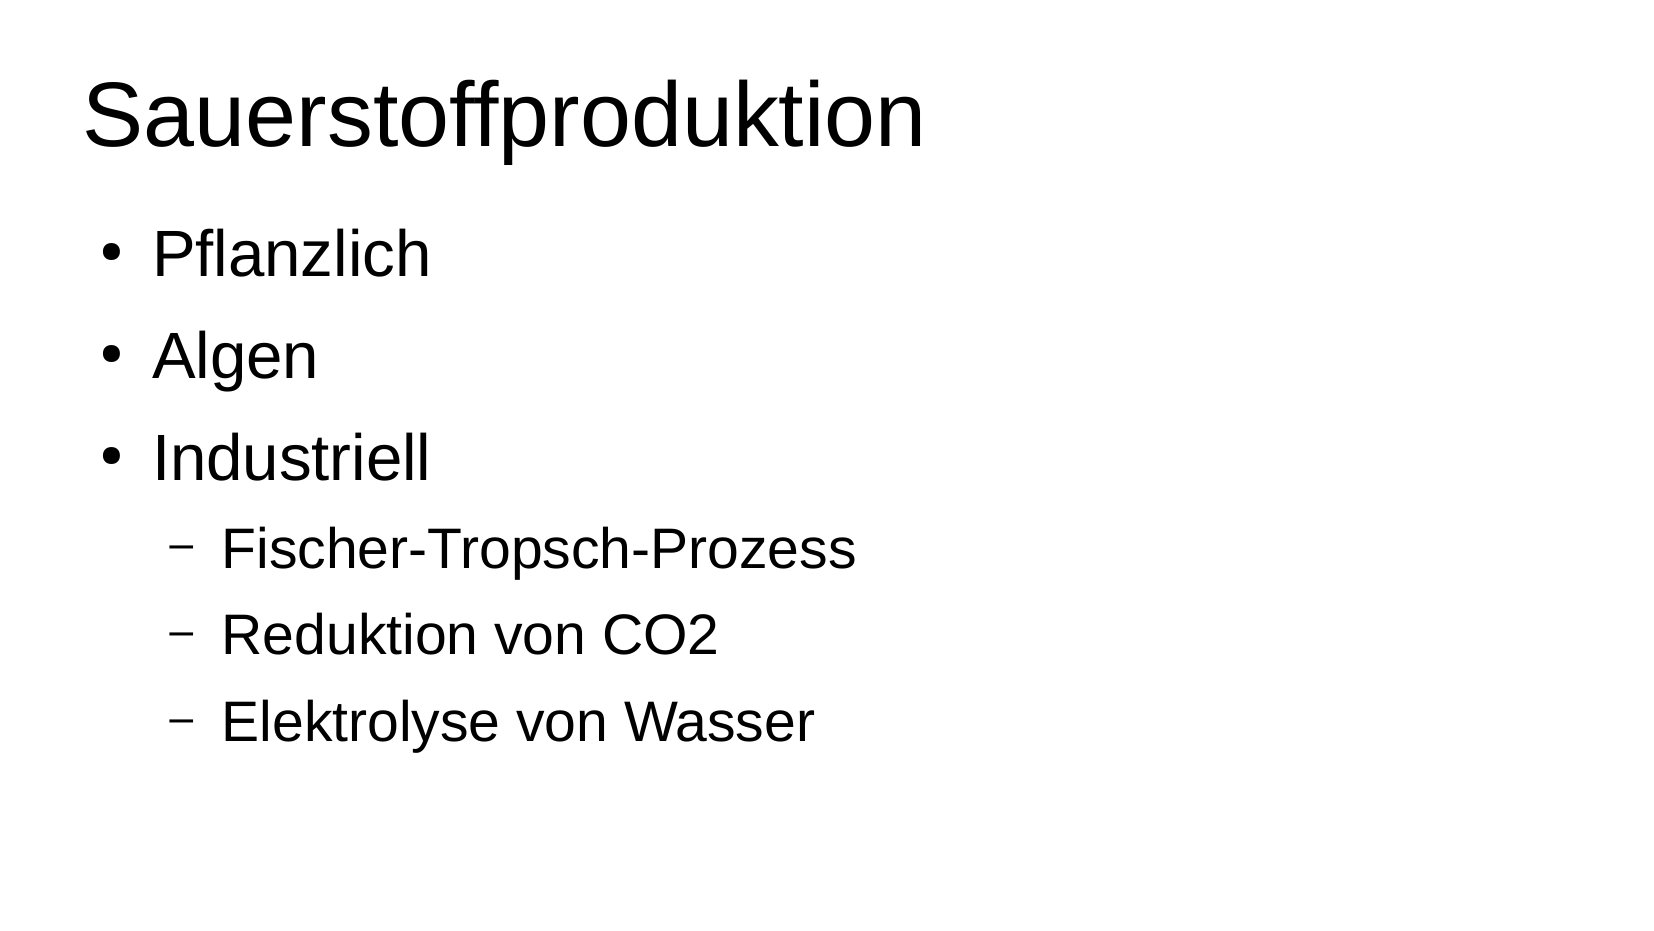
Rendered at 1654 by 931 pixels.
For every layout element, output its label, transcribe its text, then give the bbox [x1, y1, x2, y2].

list Pflanzlich Algen Industriell Fischer-Tropsch-Prozess Reduktion von CO2 Elektrolyse von Wasser [82, 217, 1571, 758]
title Sauerstoffproduktion [82, 37, 1571, 193]
